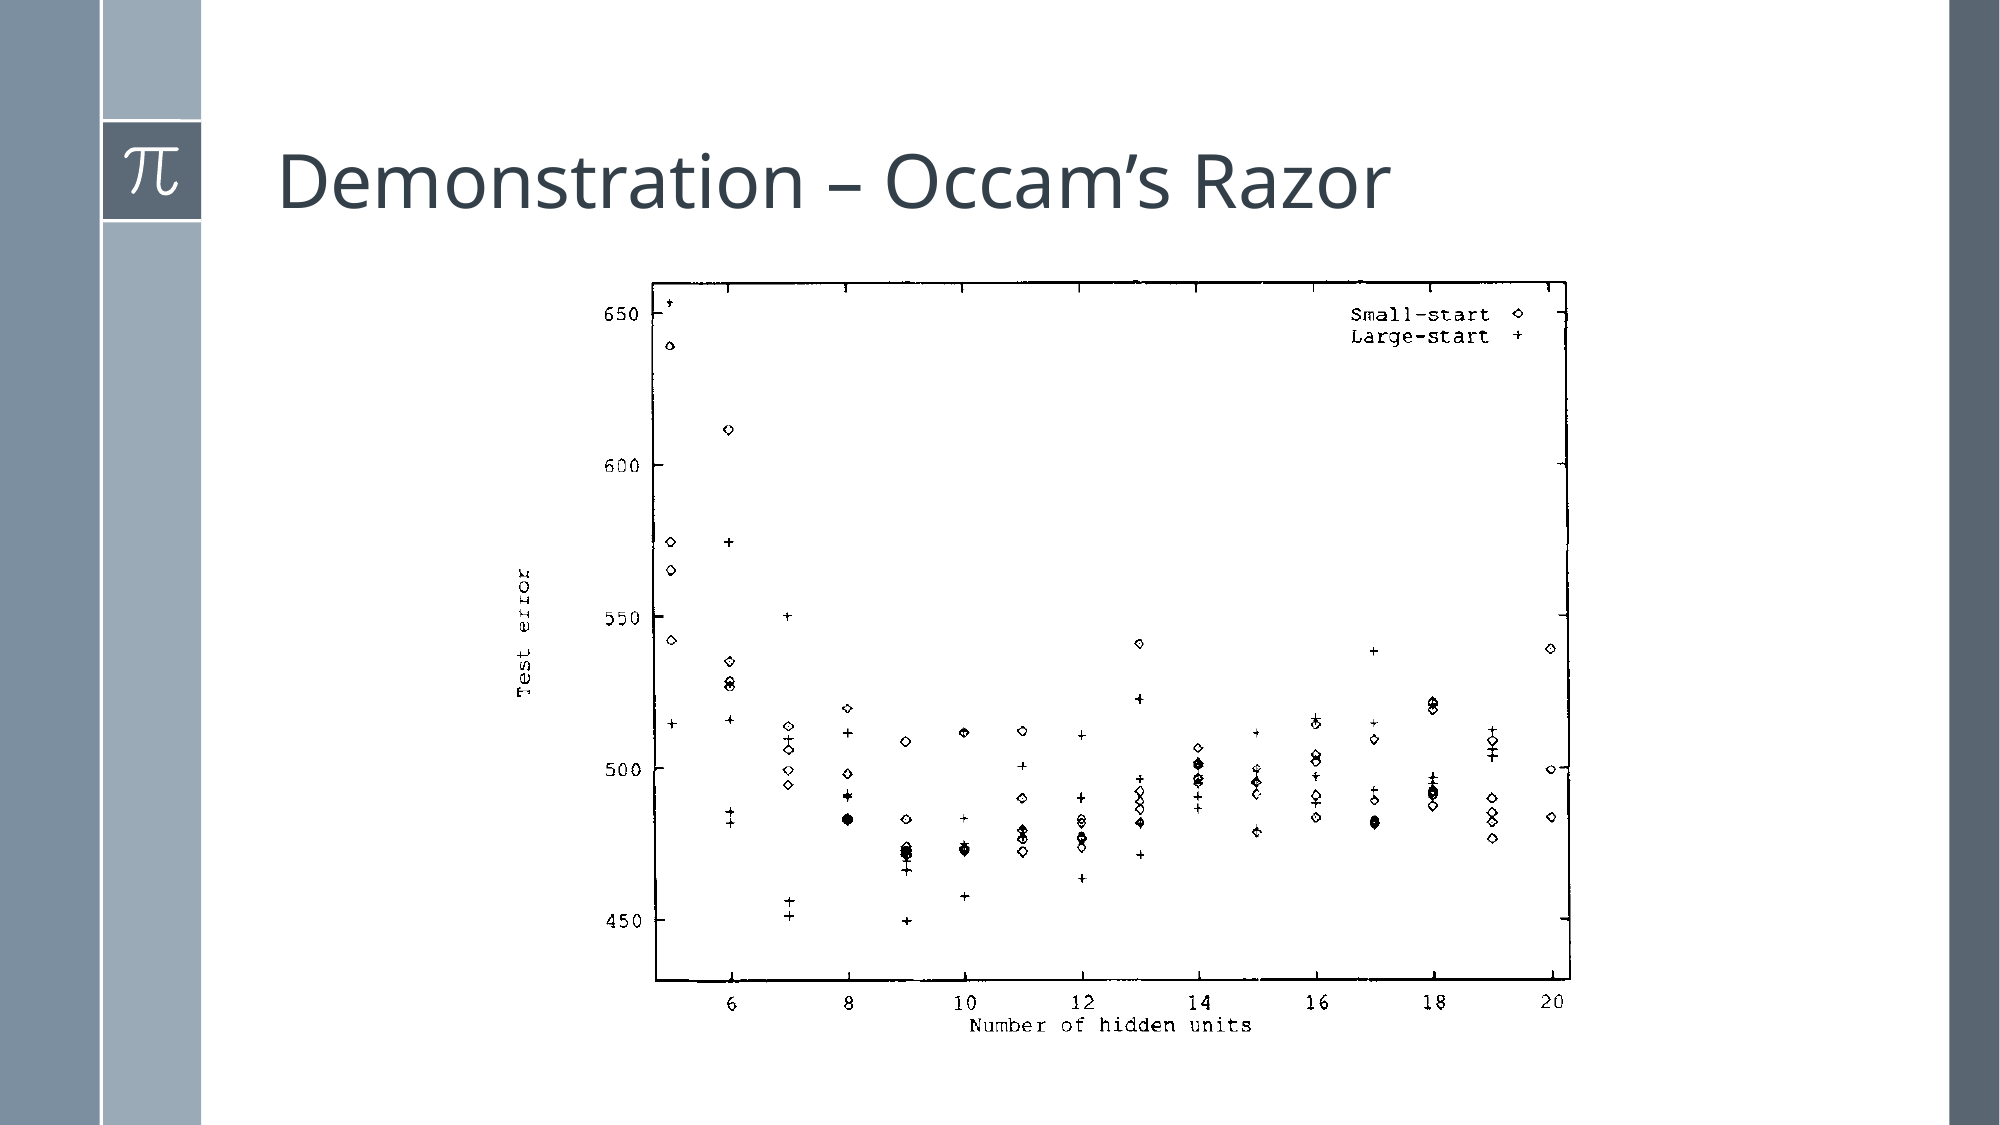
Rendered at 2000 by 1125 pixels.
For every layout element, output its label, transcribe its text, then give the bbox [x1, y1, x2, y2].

picture [492, 255, 1600, 1051]
text_box Demonstration – Occam’s Razor [261, 29, 1867, 233]
